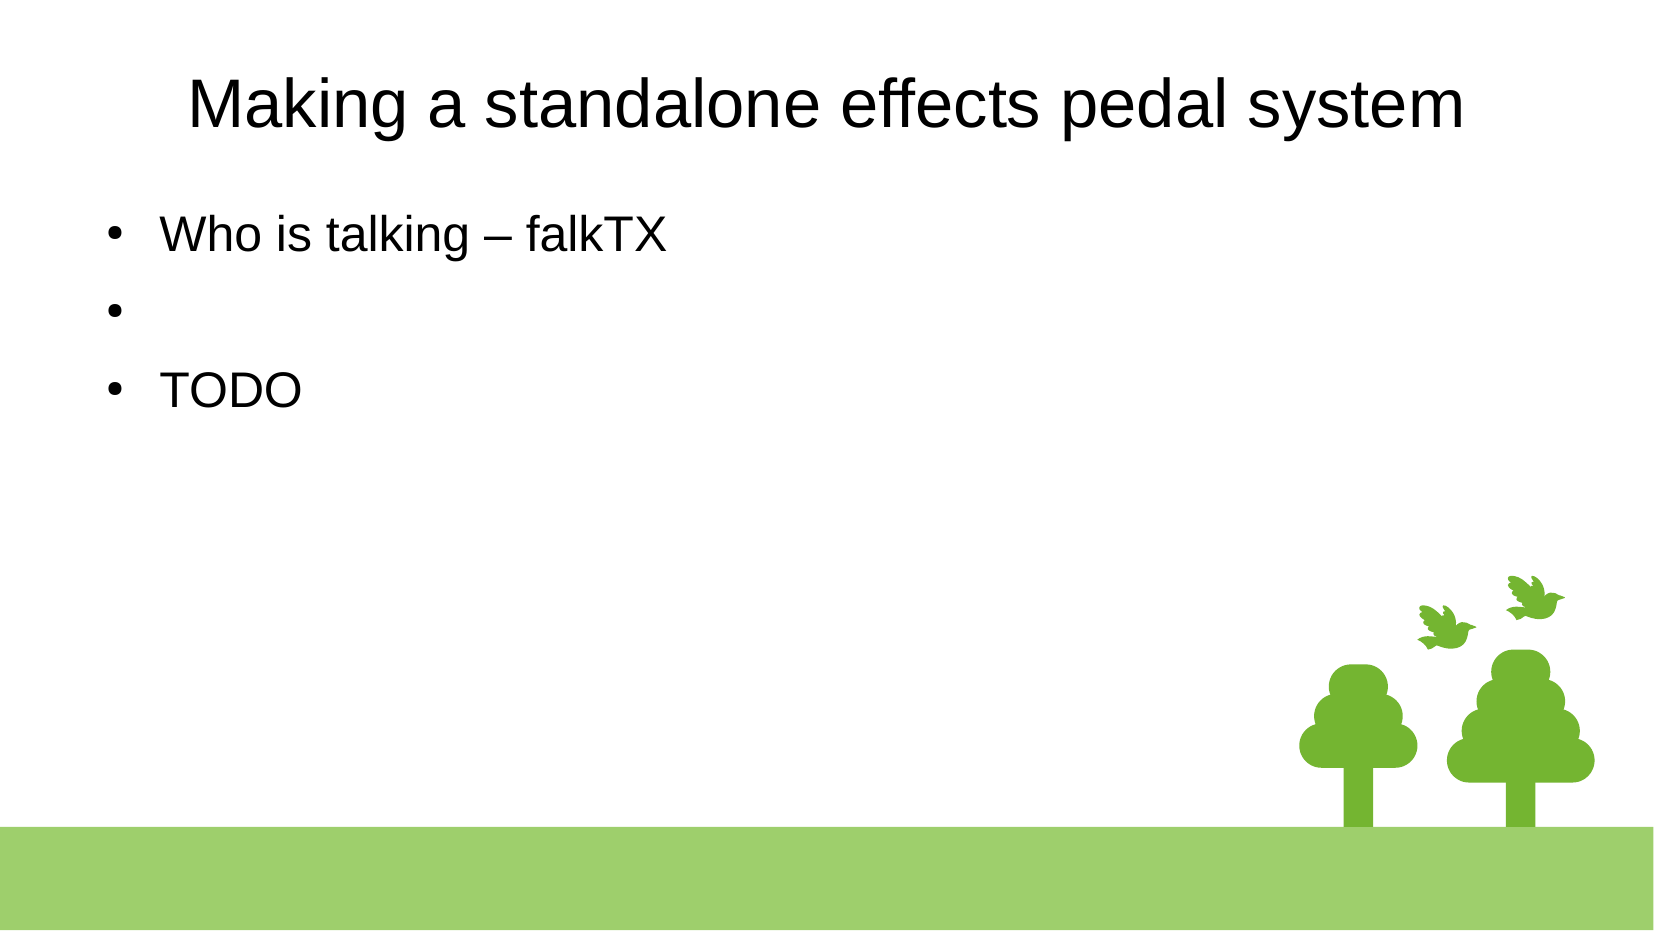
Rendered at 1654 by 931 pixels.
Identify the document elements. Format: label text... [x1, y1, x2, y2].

list Who is talking – falkTX TODO [88, 206, 1565, 739]
title Making a standalone effects pedal system [88, 29, 1565, 178]
